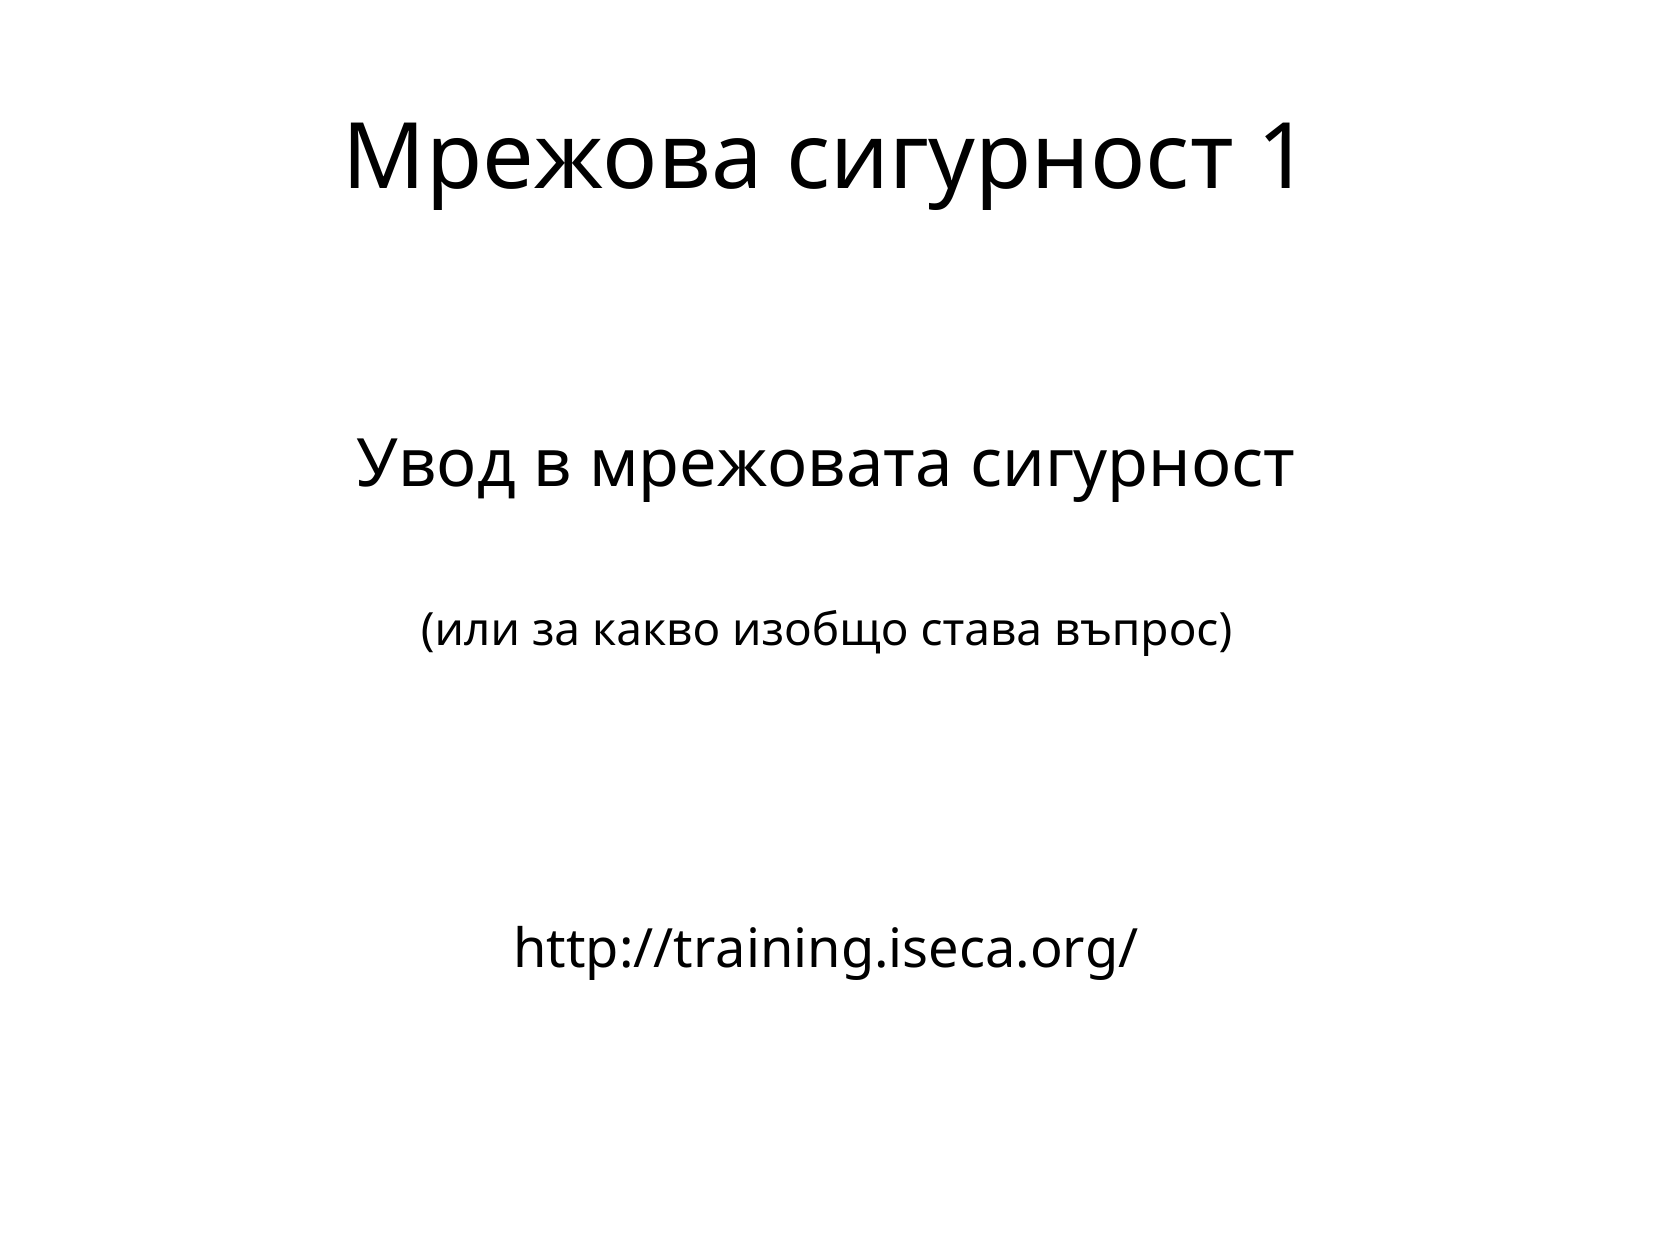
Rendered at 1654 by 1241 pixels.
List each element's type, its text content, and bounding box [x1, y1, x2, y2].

title Мрежова сигурност 1 [82, 56, 1571, 250]
subtitle Увод в мрежовата сигурност (или за какво изобщо става въпрос) http://training.iseca.org/ [82, 297, 1571, 1102]
